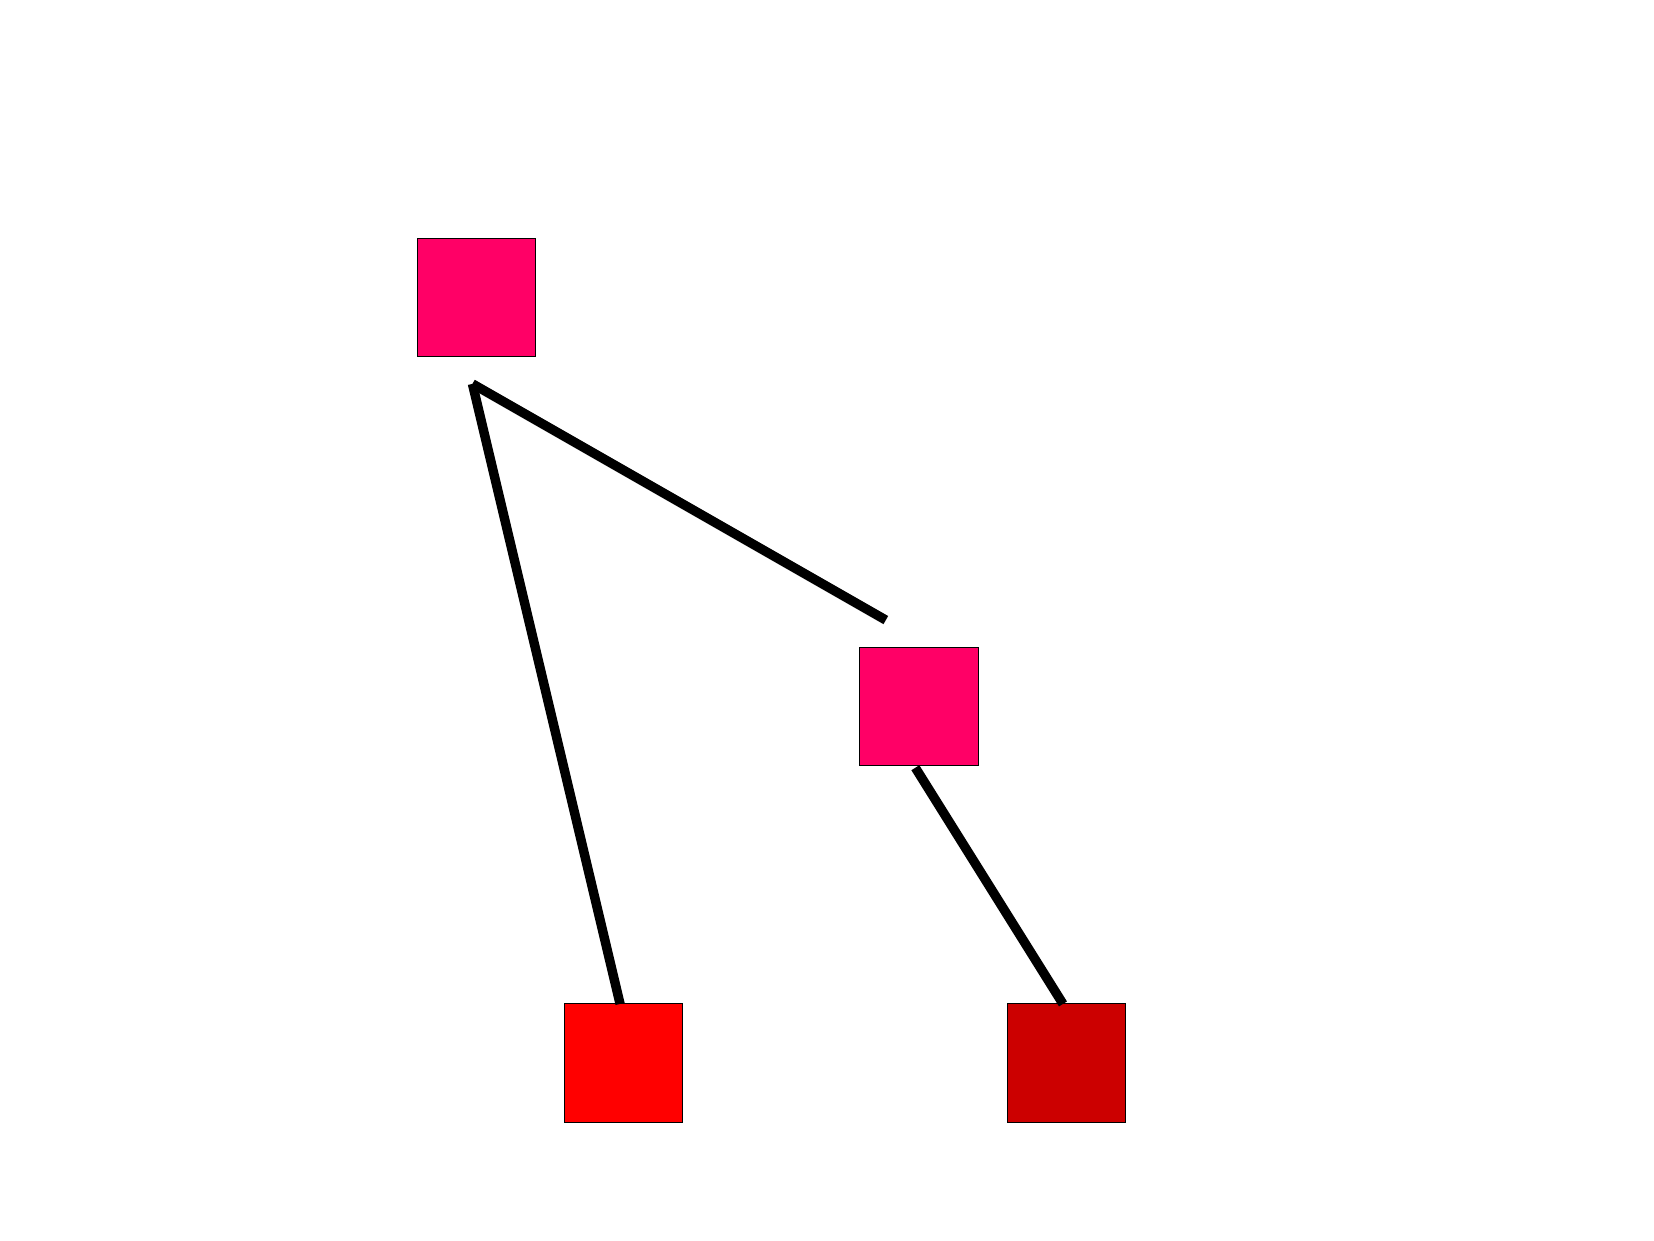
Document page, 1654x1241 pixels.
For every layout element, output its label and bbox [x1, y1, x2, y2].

text_box [1007, 1003, 1126, 1123]
text_box [859, 647, 979, 766]
text_box [564, 1003, 683, 1123]
text_box [417, 238, 536, 357]
